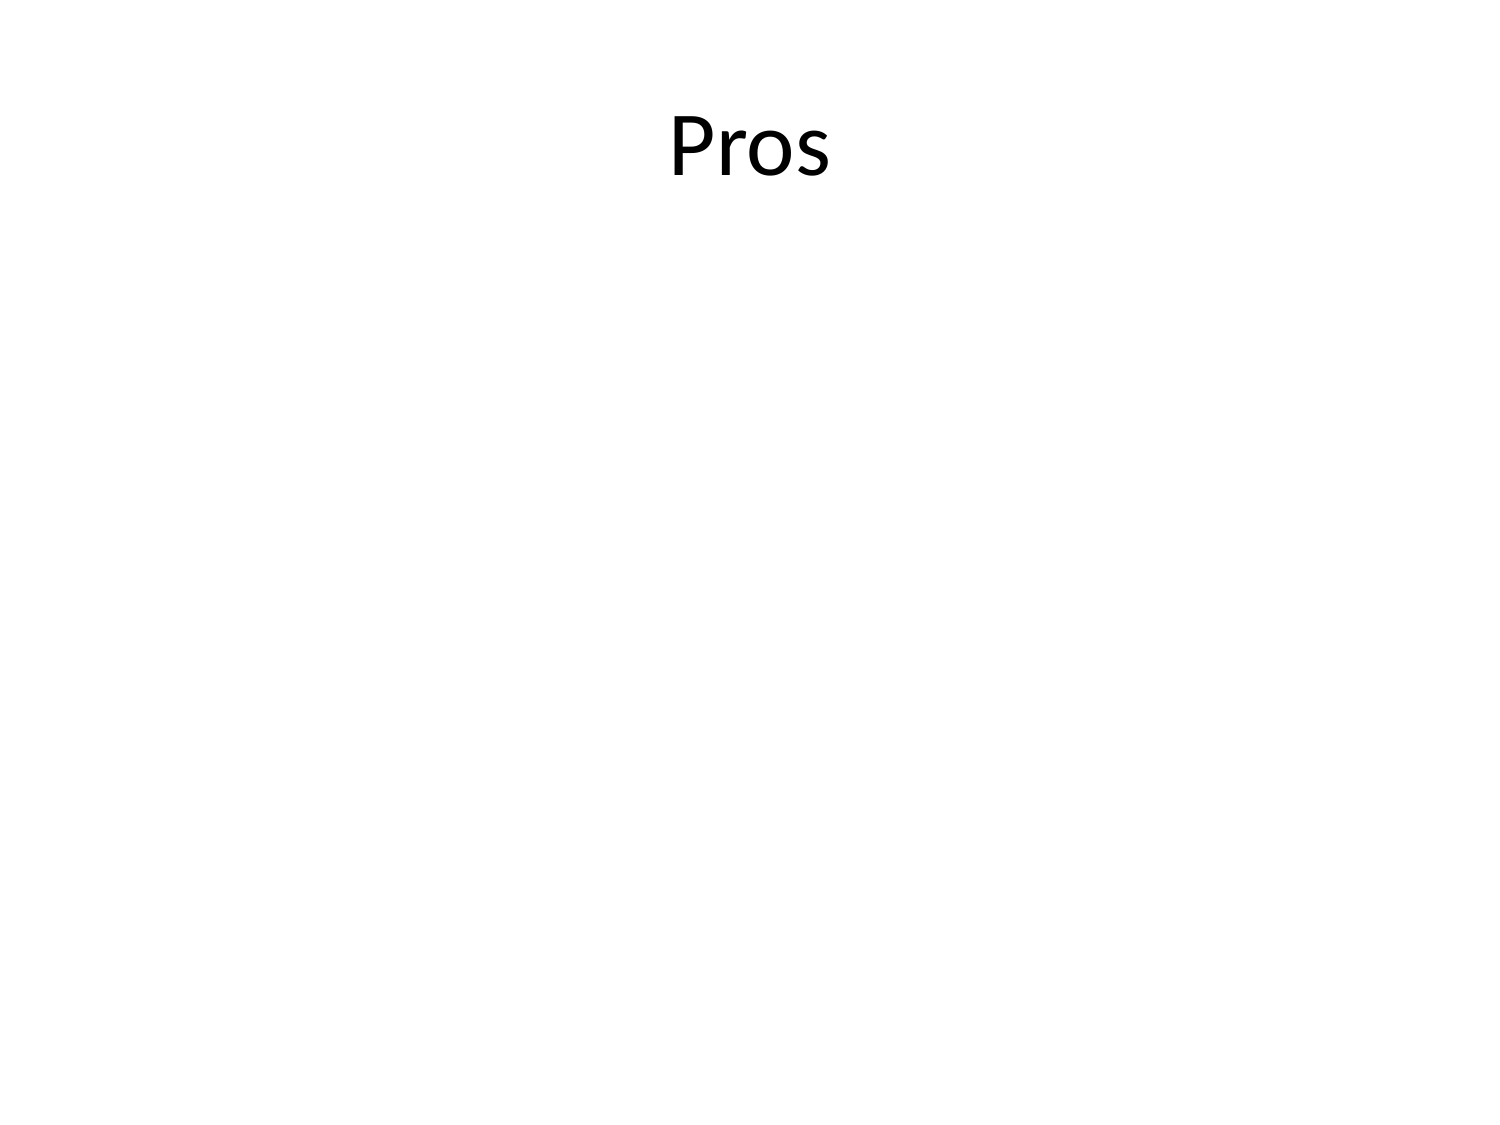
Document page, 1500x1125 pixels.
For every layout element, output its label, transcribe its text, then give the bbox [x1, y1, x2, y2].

title Pros [75, 45, 1426, 233]
